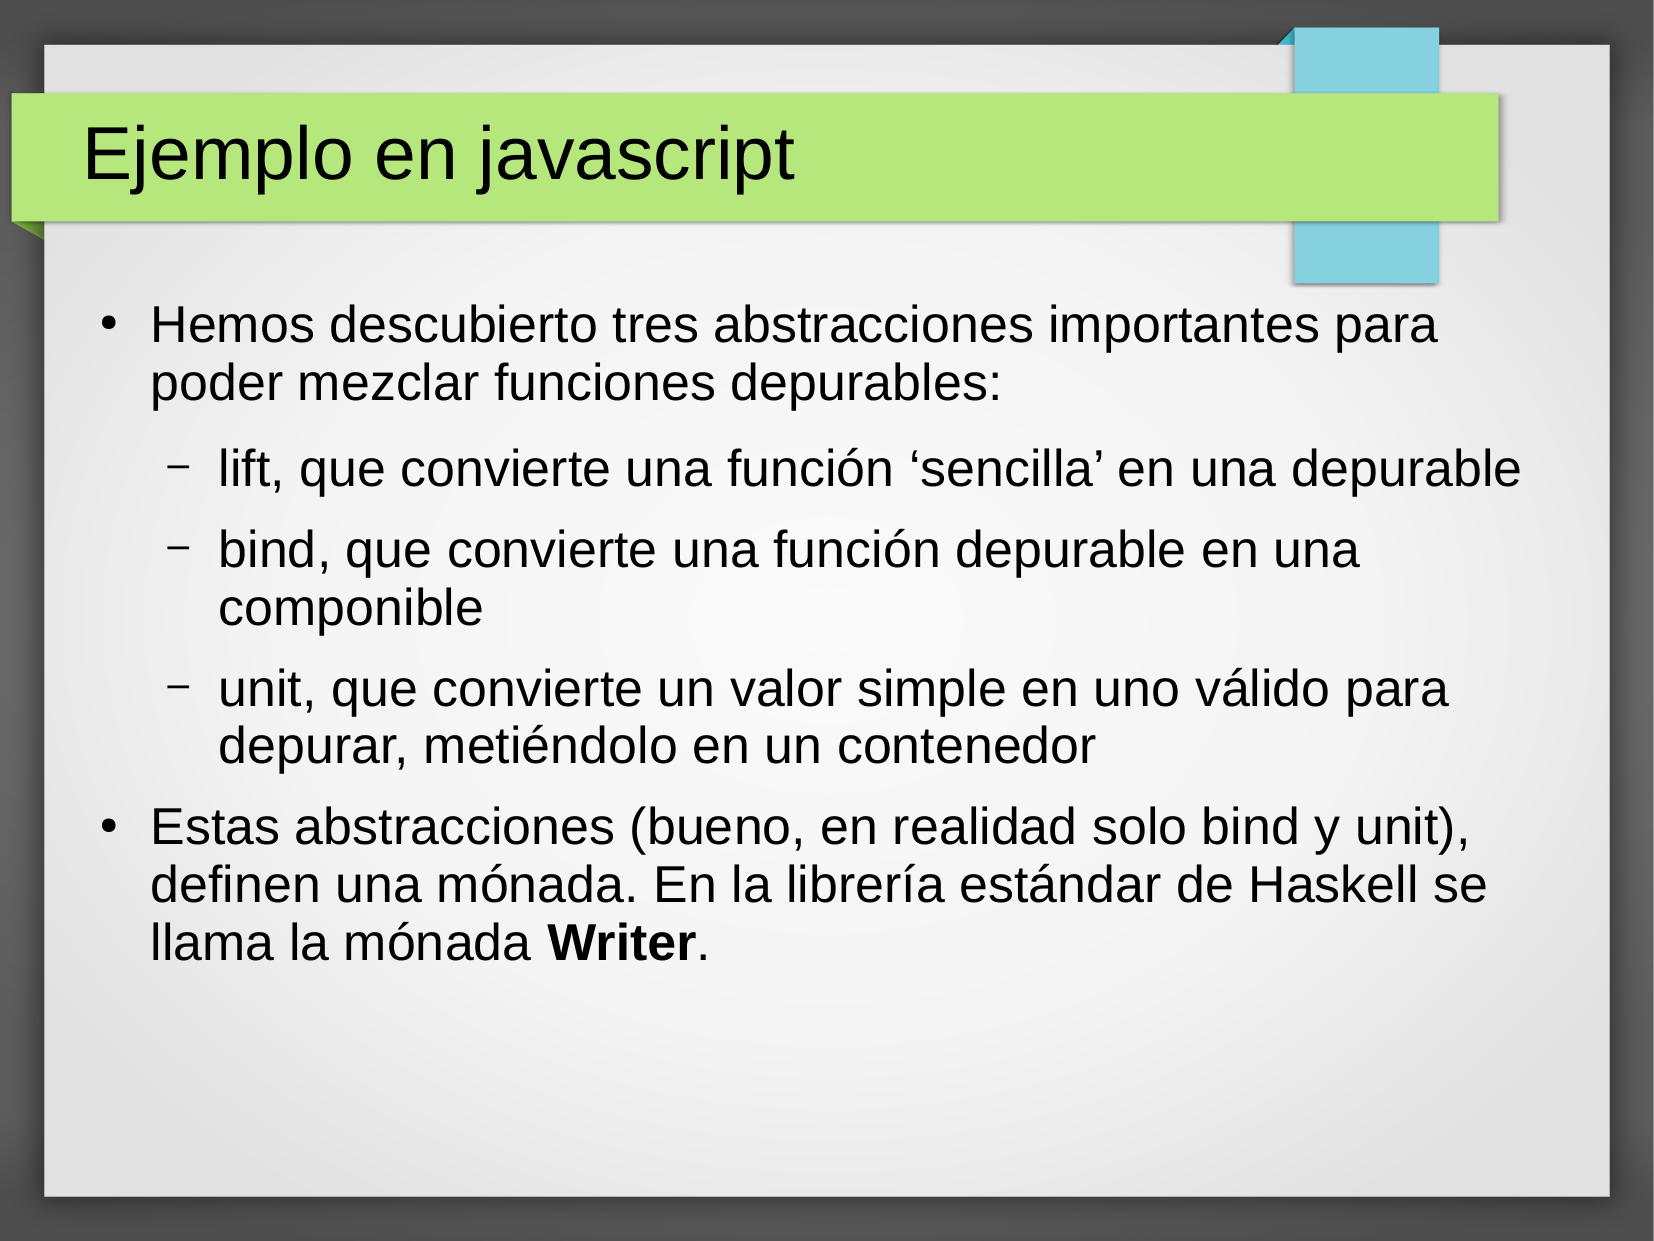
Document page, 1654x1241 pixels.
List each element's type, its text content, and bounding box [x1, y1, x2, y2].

list Hemos descubierto tres abstracciones importantes para poder mezclar funciones depurables: lift, que convierte una función ‘sencilla’ en una depurable bind, que convierte una función depurable en una componible unit, que convierte un valor simple en uno válido para depurar, metiéndolo en un contenedor Estas abstracciones (bueno, en realidad solo bind y unit), definen una mónada. En la librería estándar de Haskell se llama la mónada Writer. [82, 295, 1571, 1015]
picture [0, 0, 1654, 1241]
title Ejemplo en javascript [82, 94, 1264, 213]
